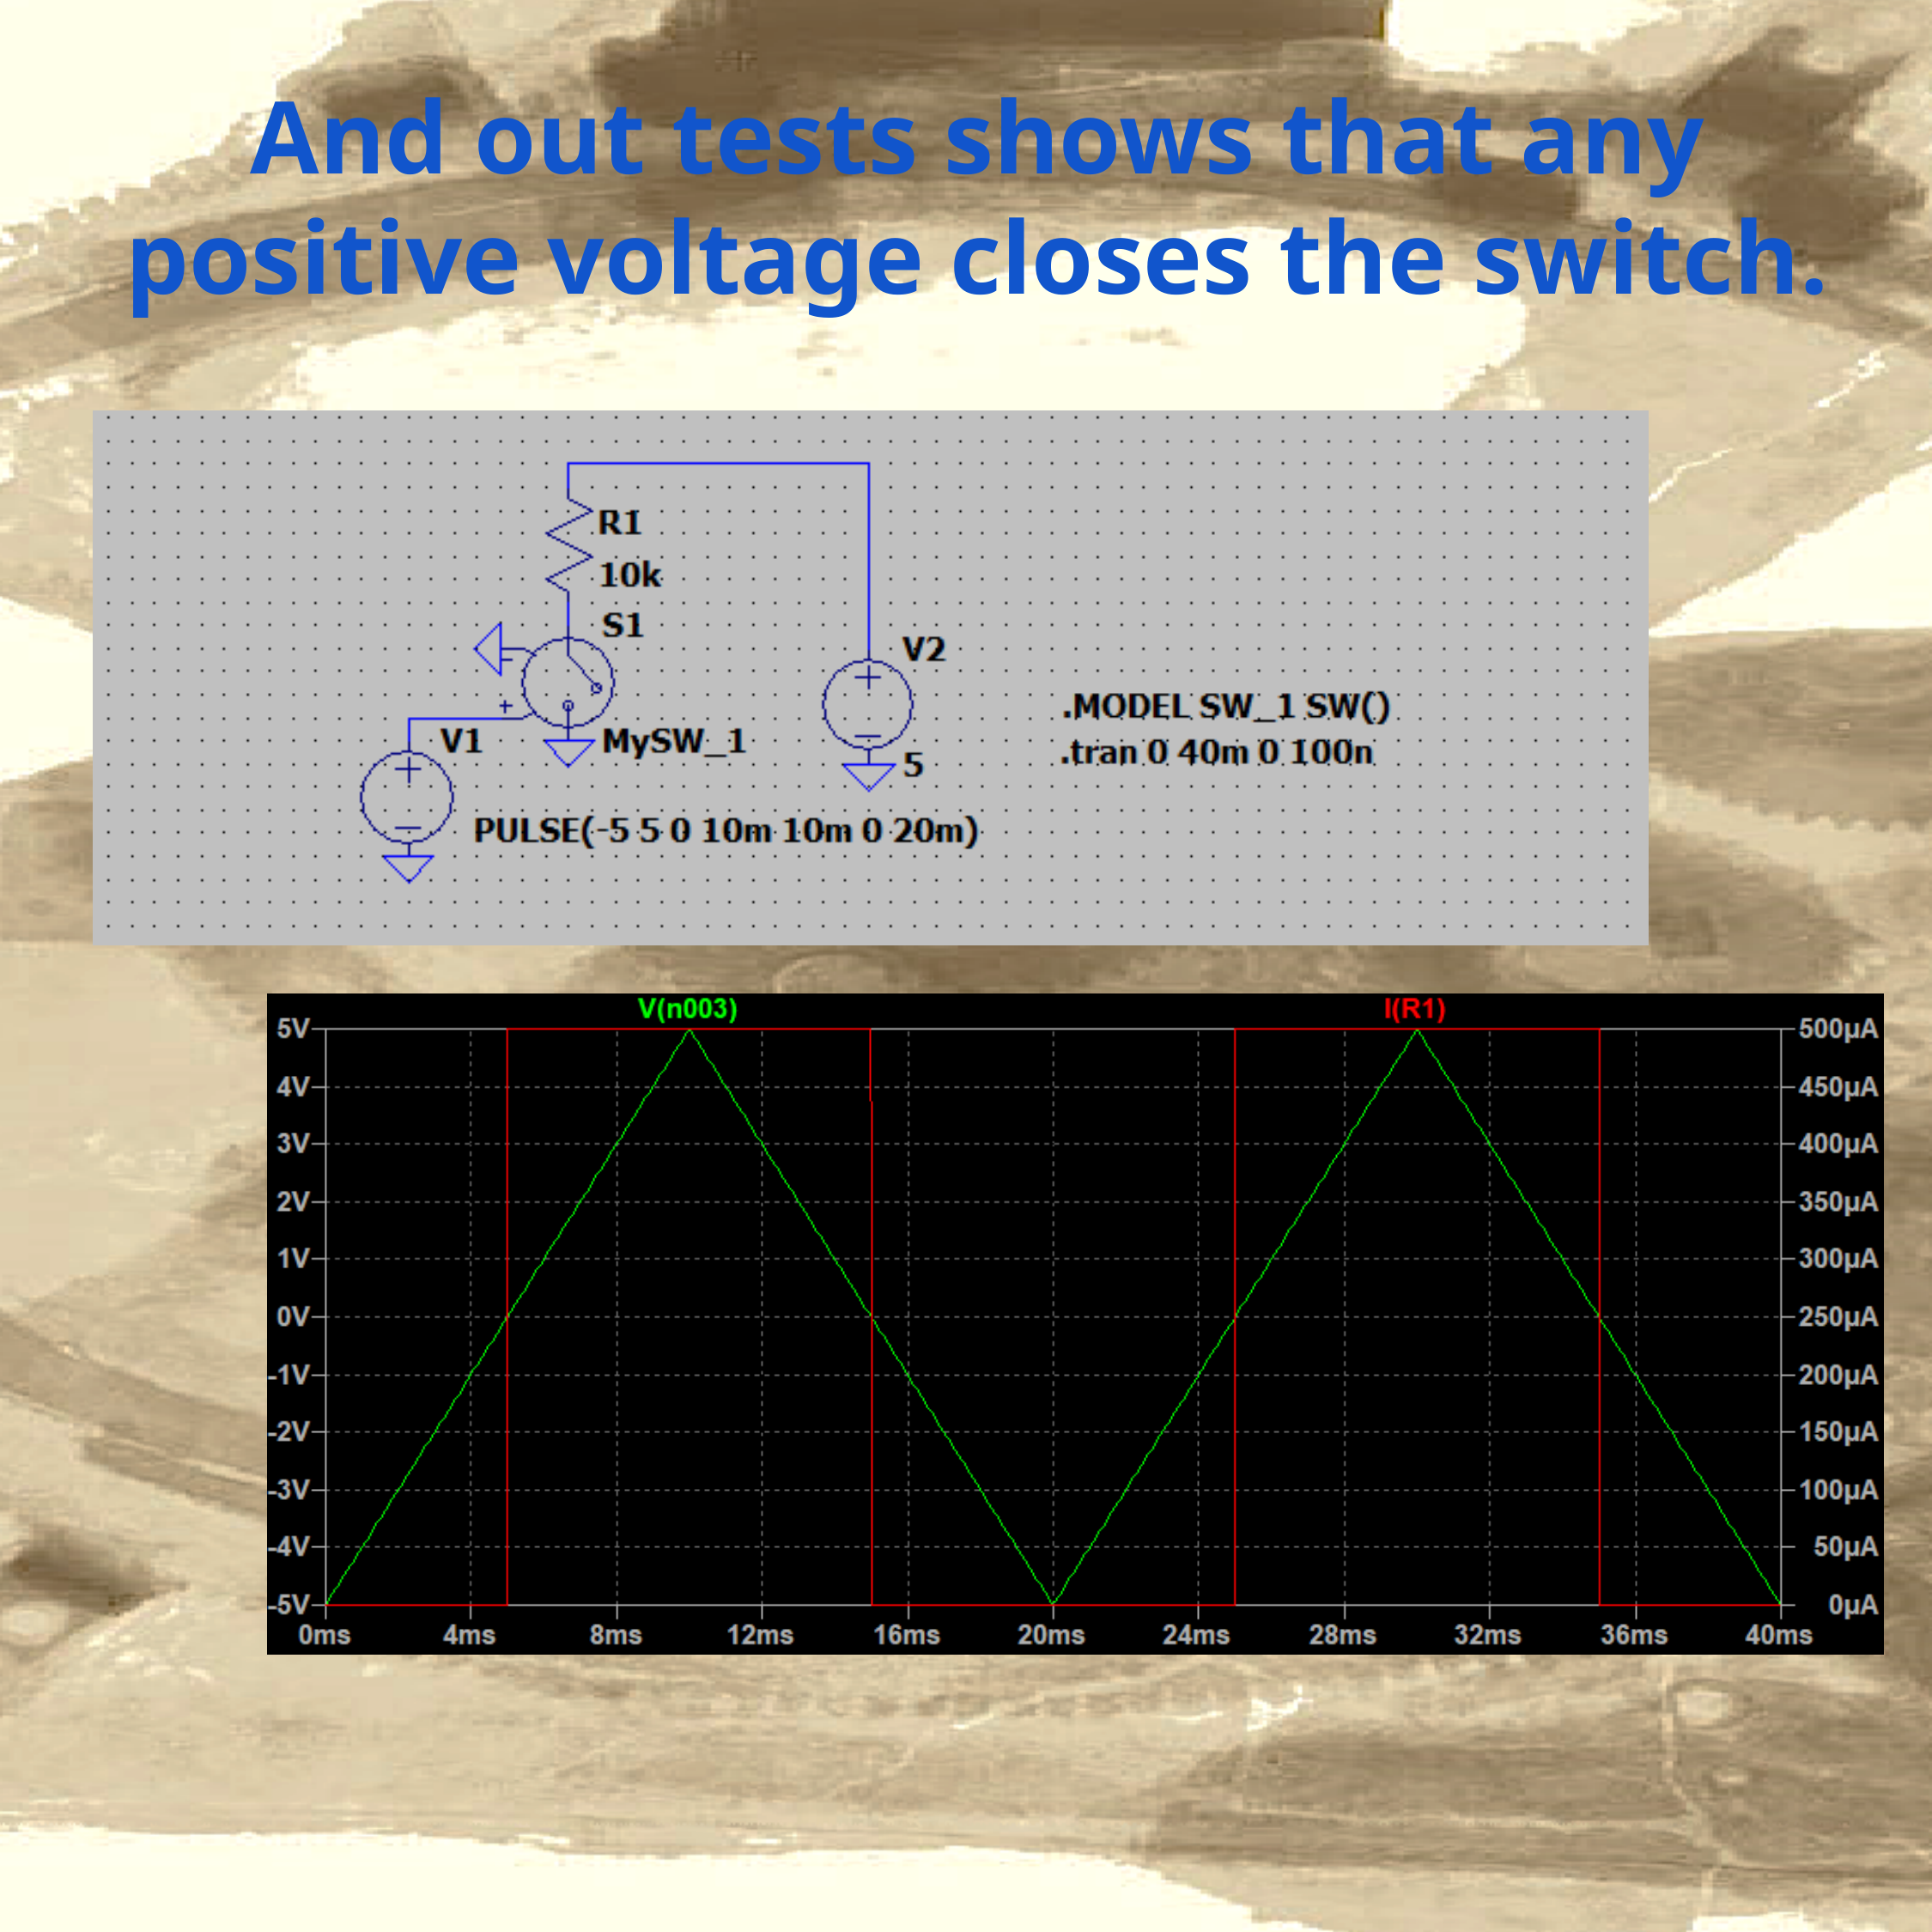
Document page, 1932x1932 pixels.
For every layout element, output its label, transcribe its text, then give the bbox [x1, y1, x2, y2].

text_box And out tests shows that any positive voltage closes the switch. [71, 60, 1884, 361]
picture [0, 0, 1932, 1932]
